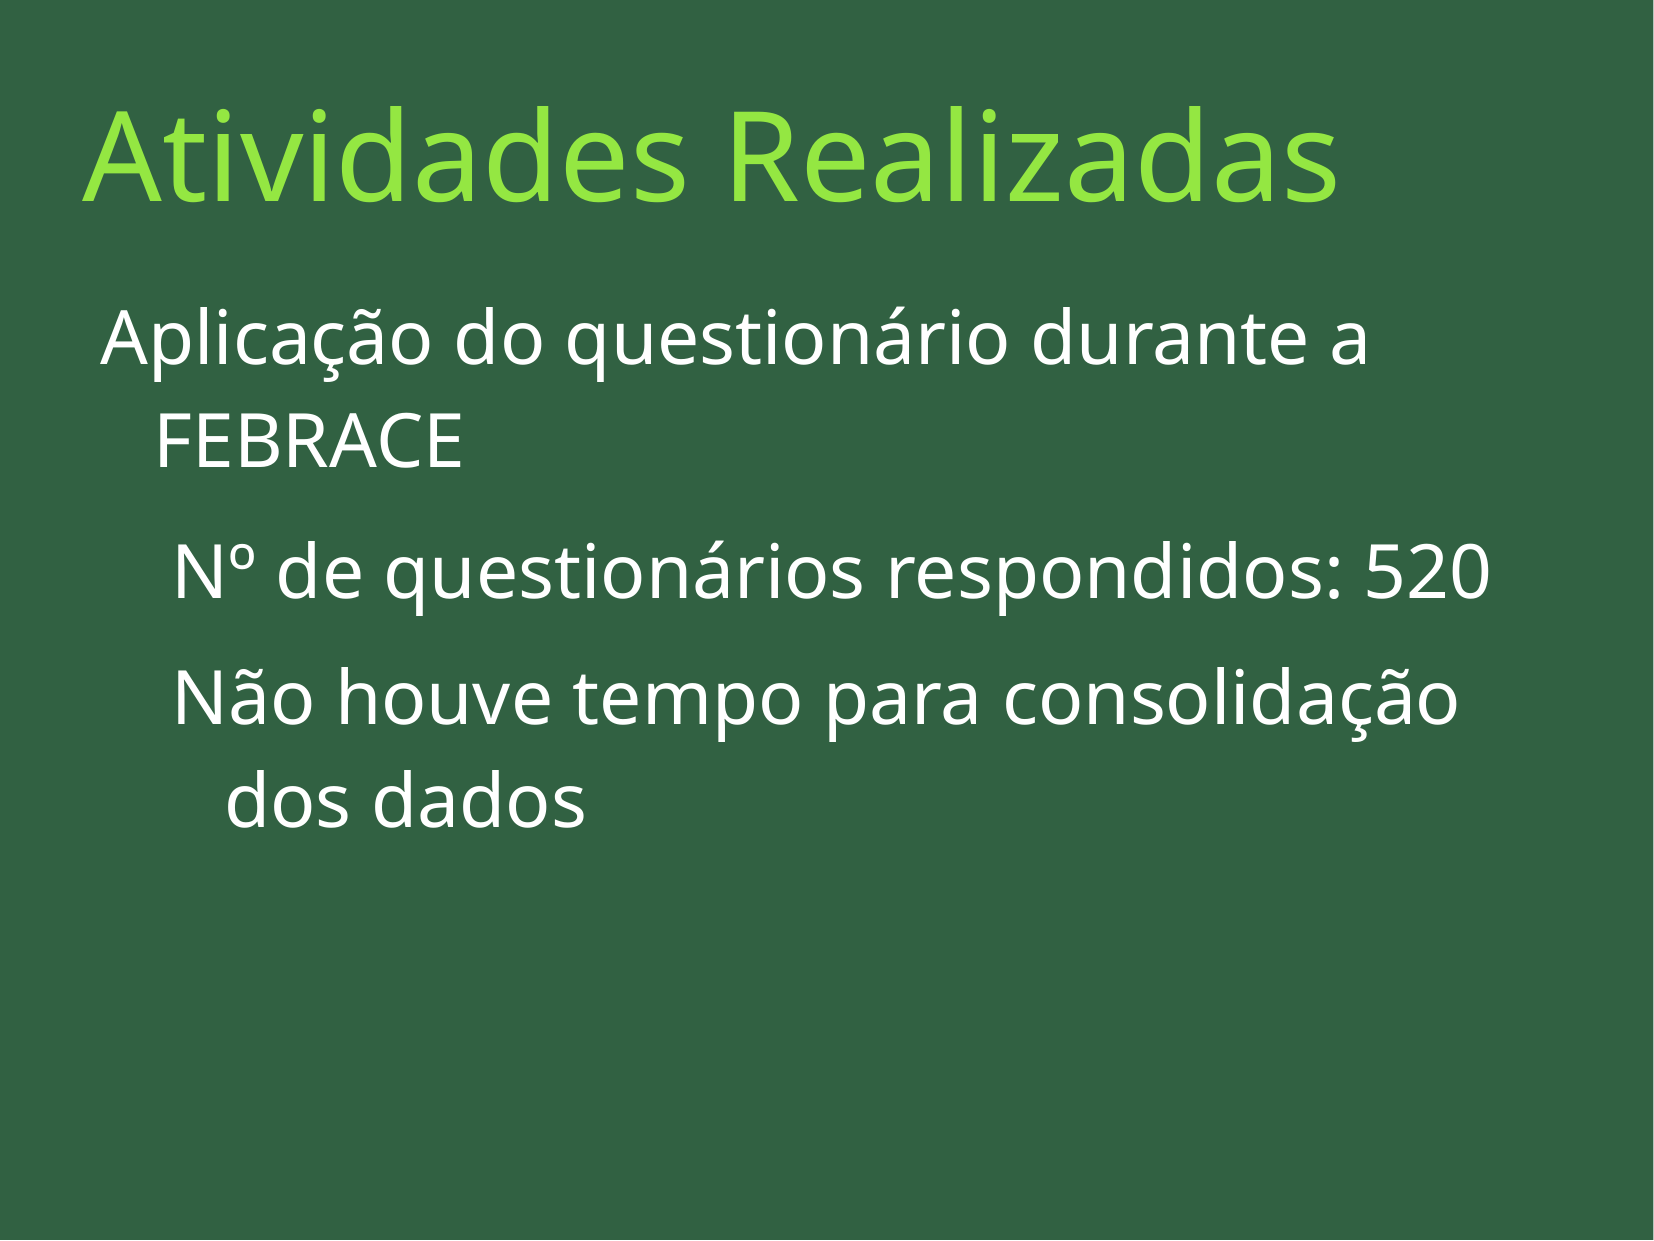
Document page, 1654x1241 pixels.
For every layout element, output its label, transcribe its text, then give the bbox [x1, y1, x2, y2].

list Aplicação do questionário durante a FEBRACE Nº de questionários respondidos: 520 Não houve tempo para consolidação dos dados [82, 284, 1571, 980]
title Atividades Realizadas [82, 49, 1571, 257]
